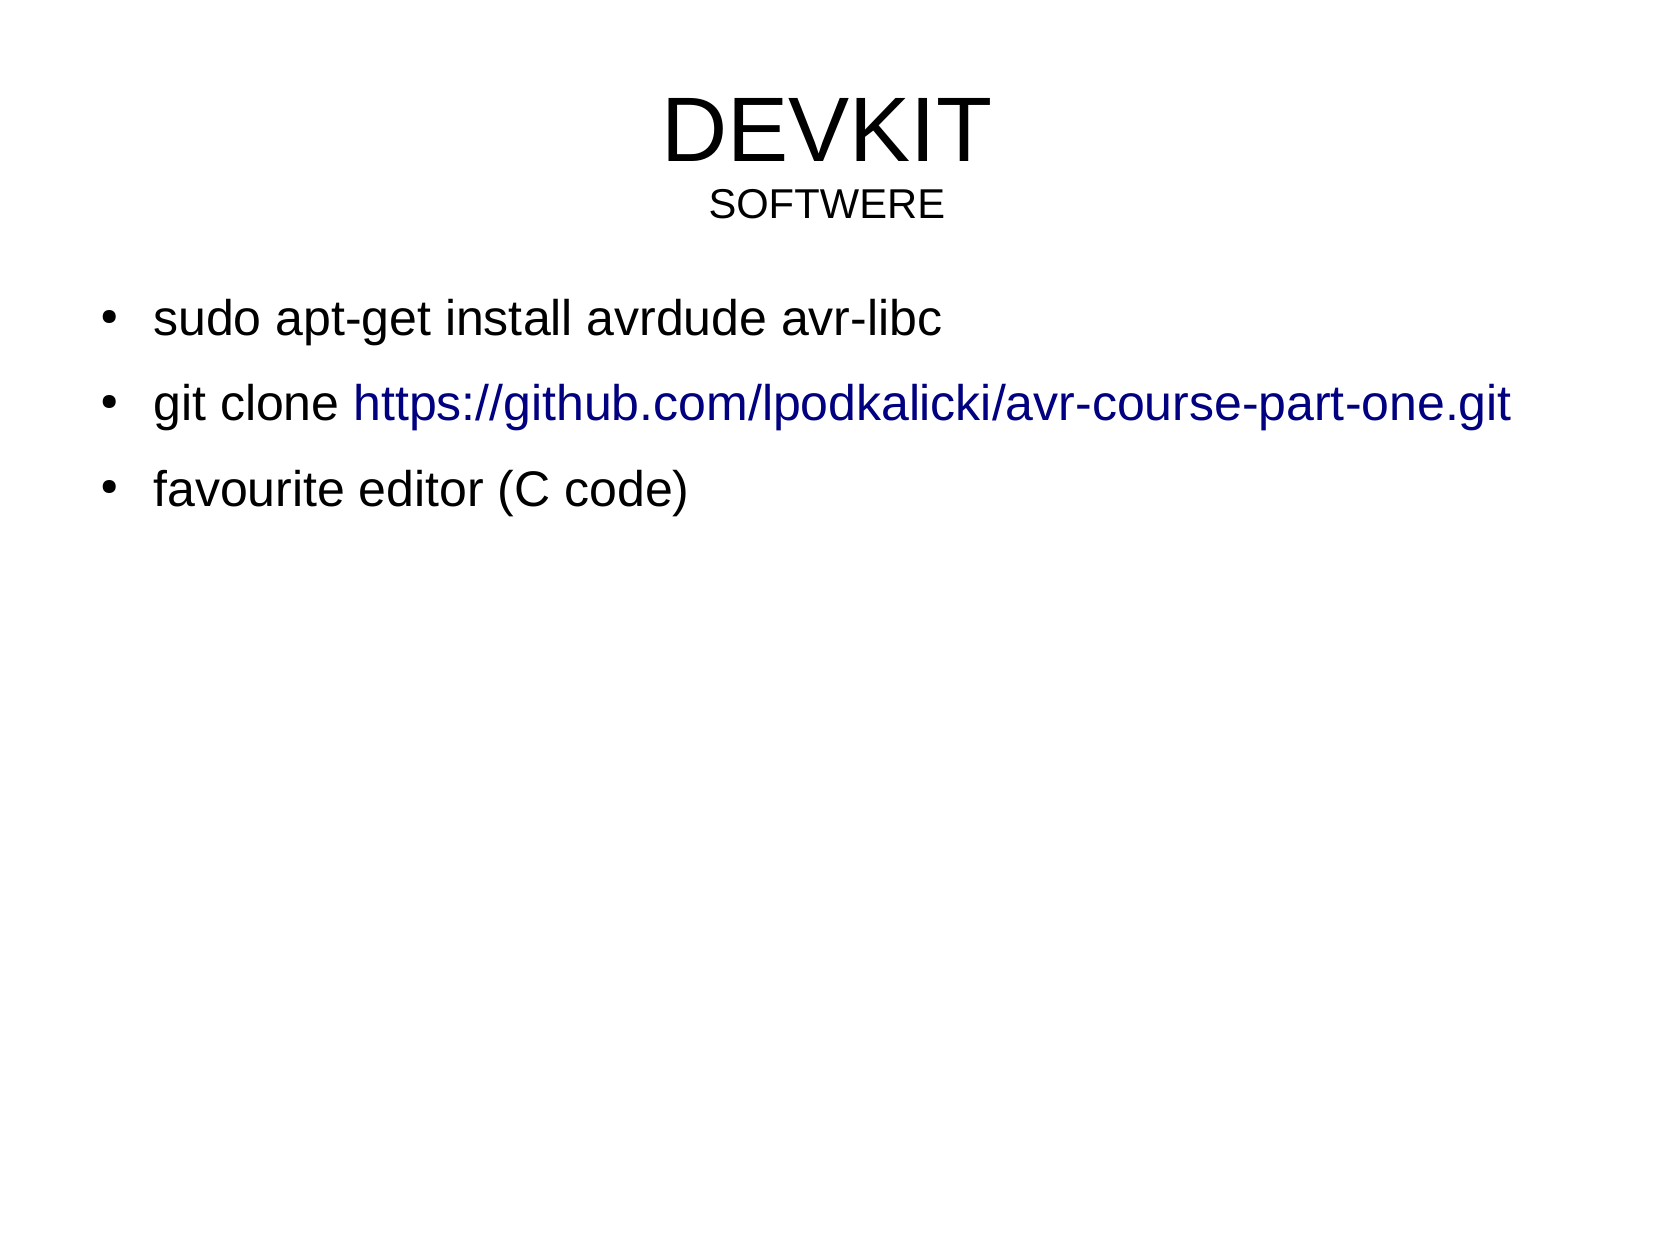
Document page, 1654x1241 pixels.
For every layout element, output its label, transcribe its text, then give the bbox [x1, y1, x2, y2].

title DEVKIT SOFTWERE [82, 49, 1571, 257]
list sudo apt-get install avrdude avr-libc git clone https://github.com/lpodkalicki/avr-course-part-one.git favourite editor (C code) [82, 290, 1571, 1010]
